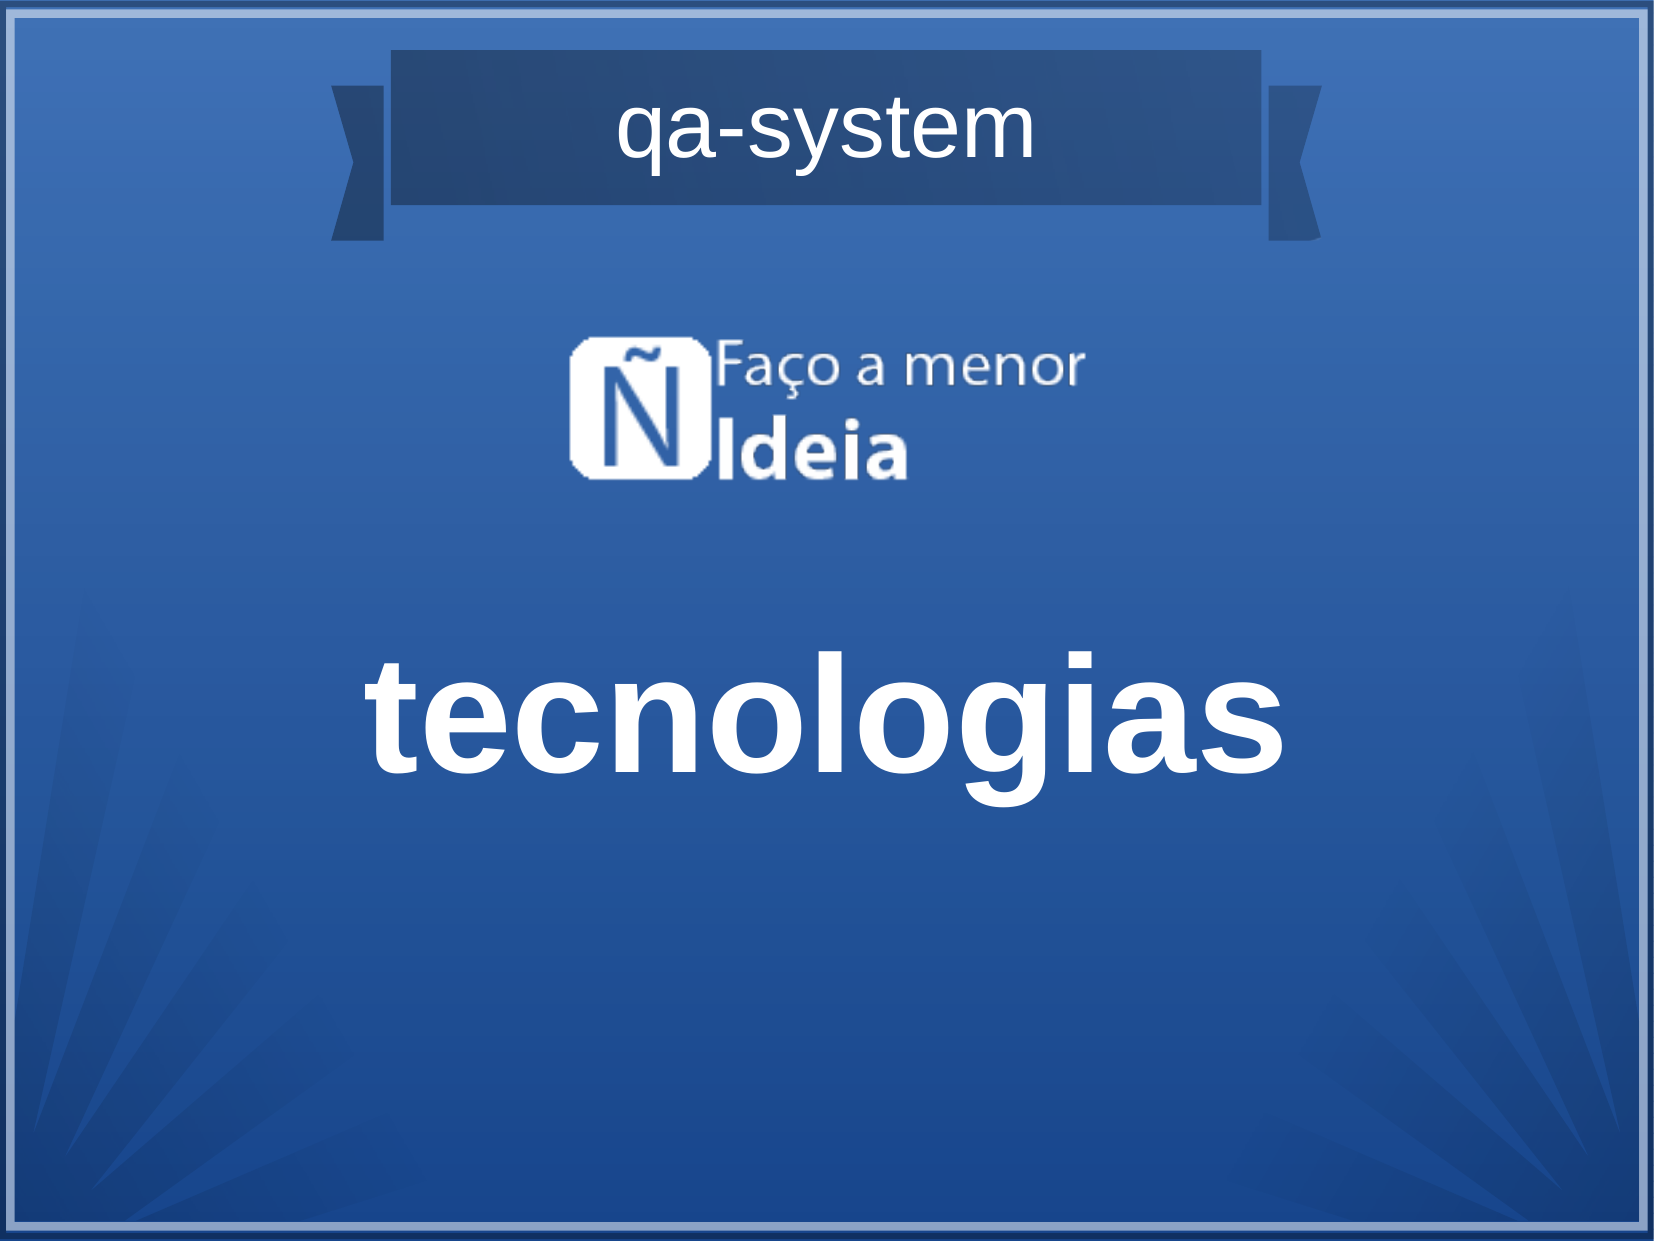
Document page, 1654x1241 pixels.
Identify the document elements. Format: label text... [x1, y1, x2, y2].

picture [560, 330, 1094, 491]
subtitle tecnologias [82, 299, 1571, 1130]
title qa-system [389, 47, 1264, 205]
